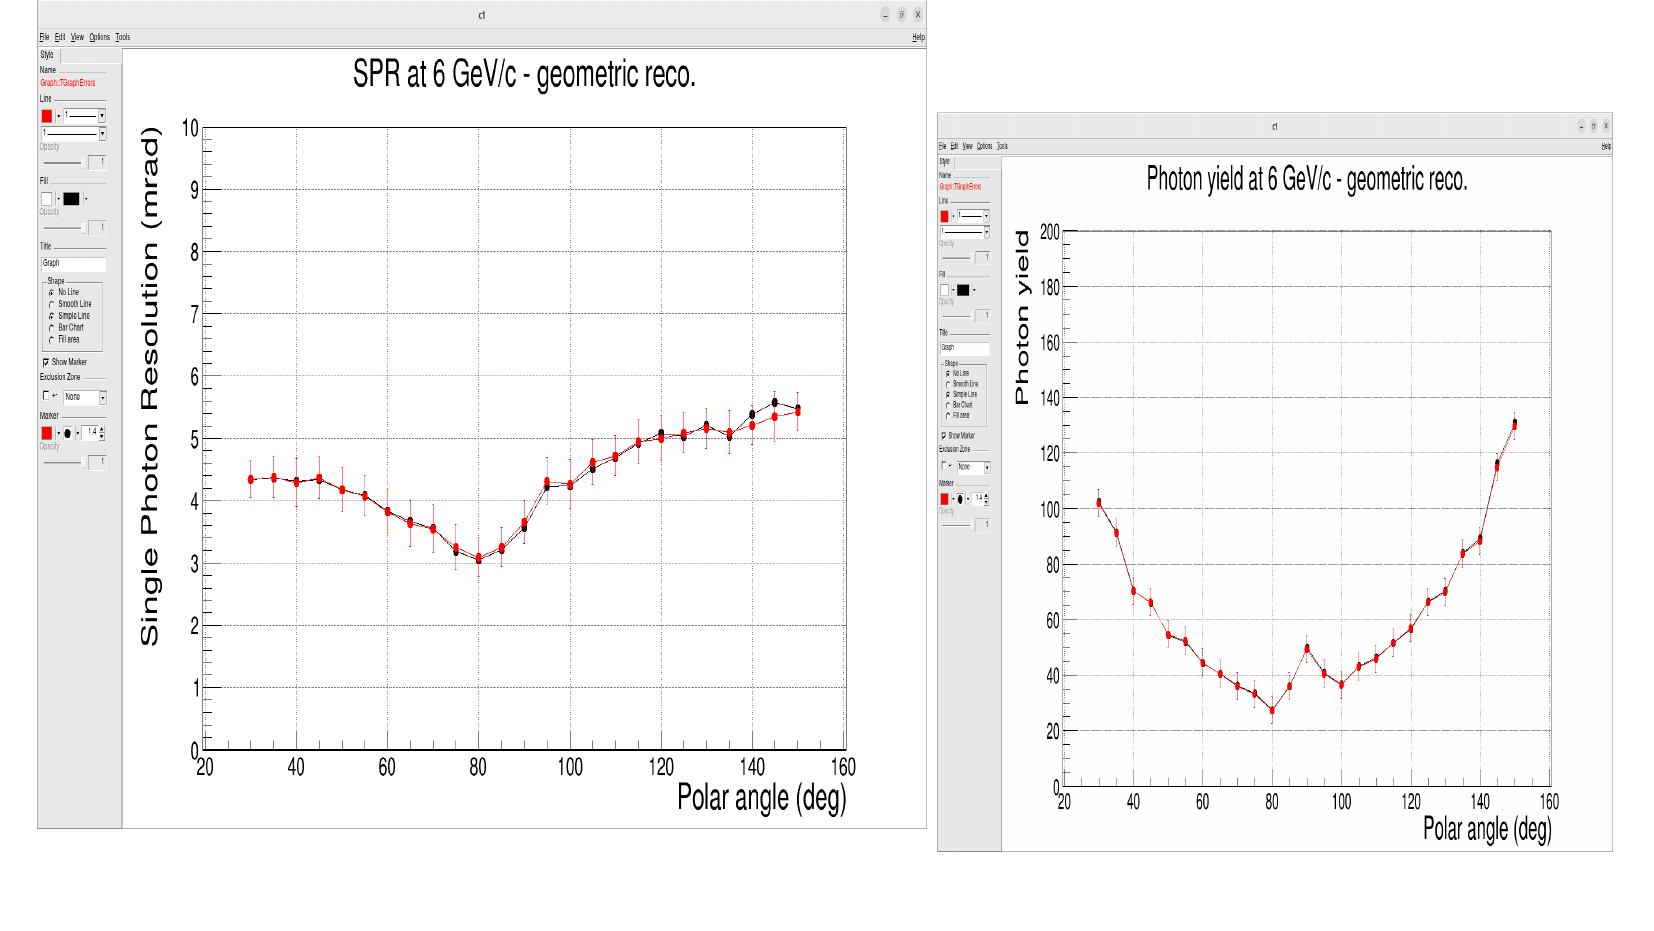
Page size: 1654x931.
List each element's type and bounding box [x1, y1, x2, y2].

picture [37, 0, 927, 829]
picture [937, 112, 1613, 852]
